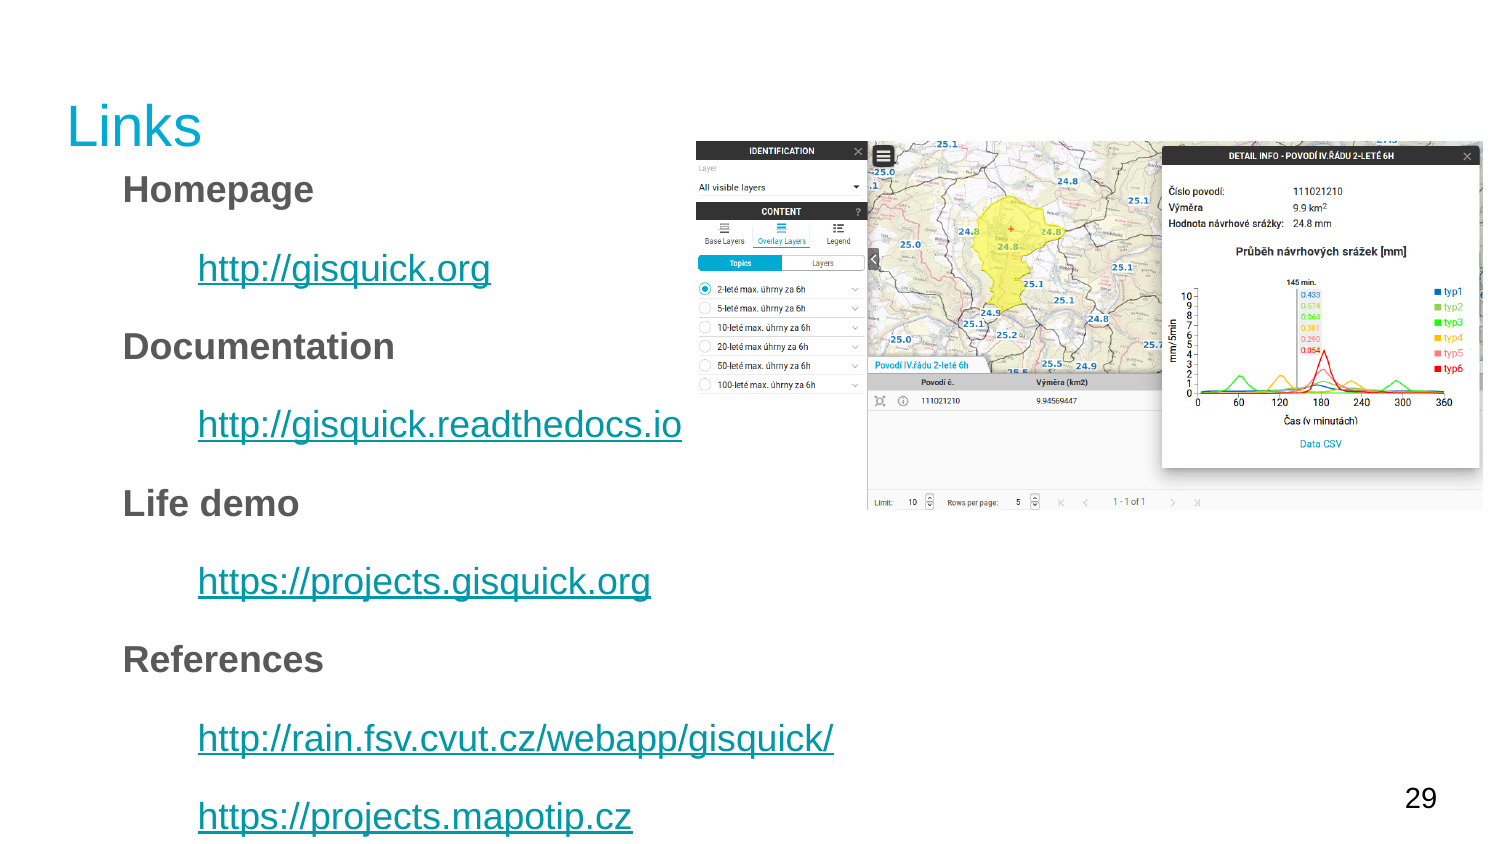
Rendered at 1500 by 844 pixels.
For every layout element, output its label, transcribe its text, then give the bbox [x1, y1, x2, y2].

slide_number <číslo> [1389, 764, 1480, 830]
list Homepage http://gisquick.org Documentation http://gisquick.readthedocs.io Life demo https://projects.gisquick.org References http://rain.fsv.cvut.cz/webapp/gisquick/ https://projects.mapotip.cz [107, 150, 1382, 780]
picture [696, 141, 1483, 510]
title Links [51, 72, 1449, 167]
